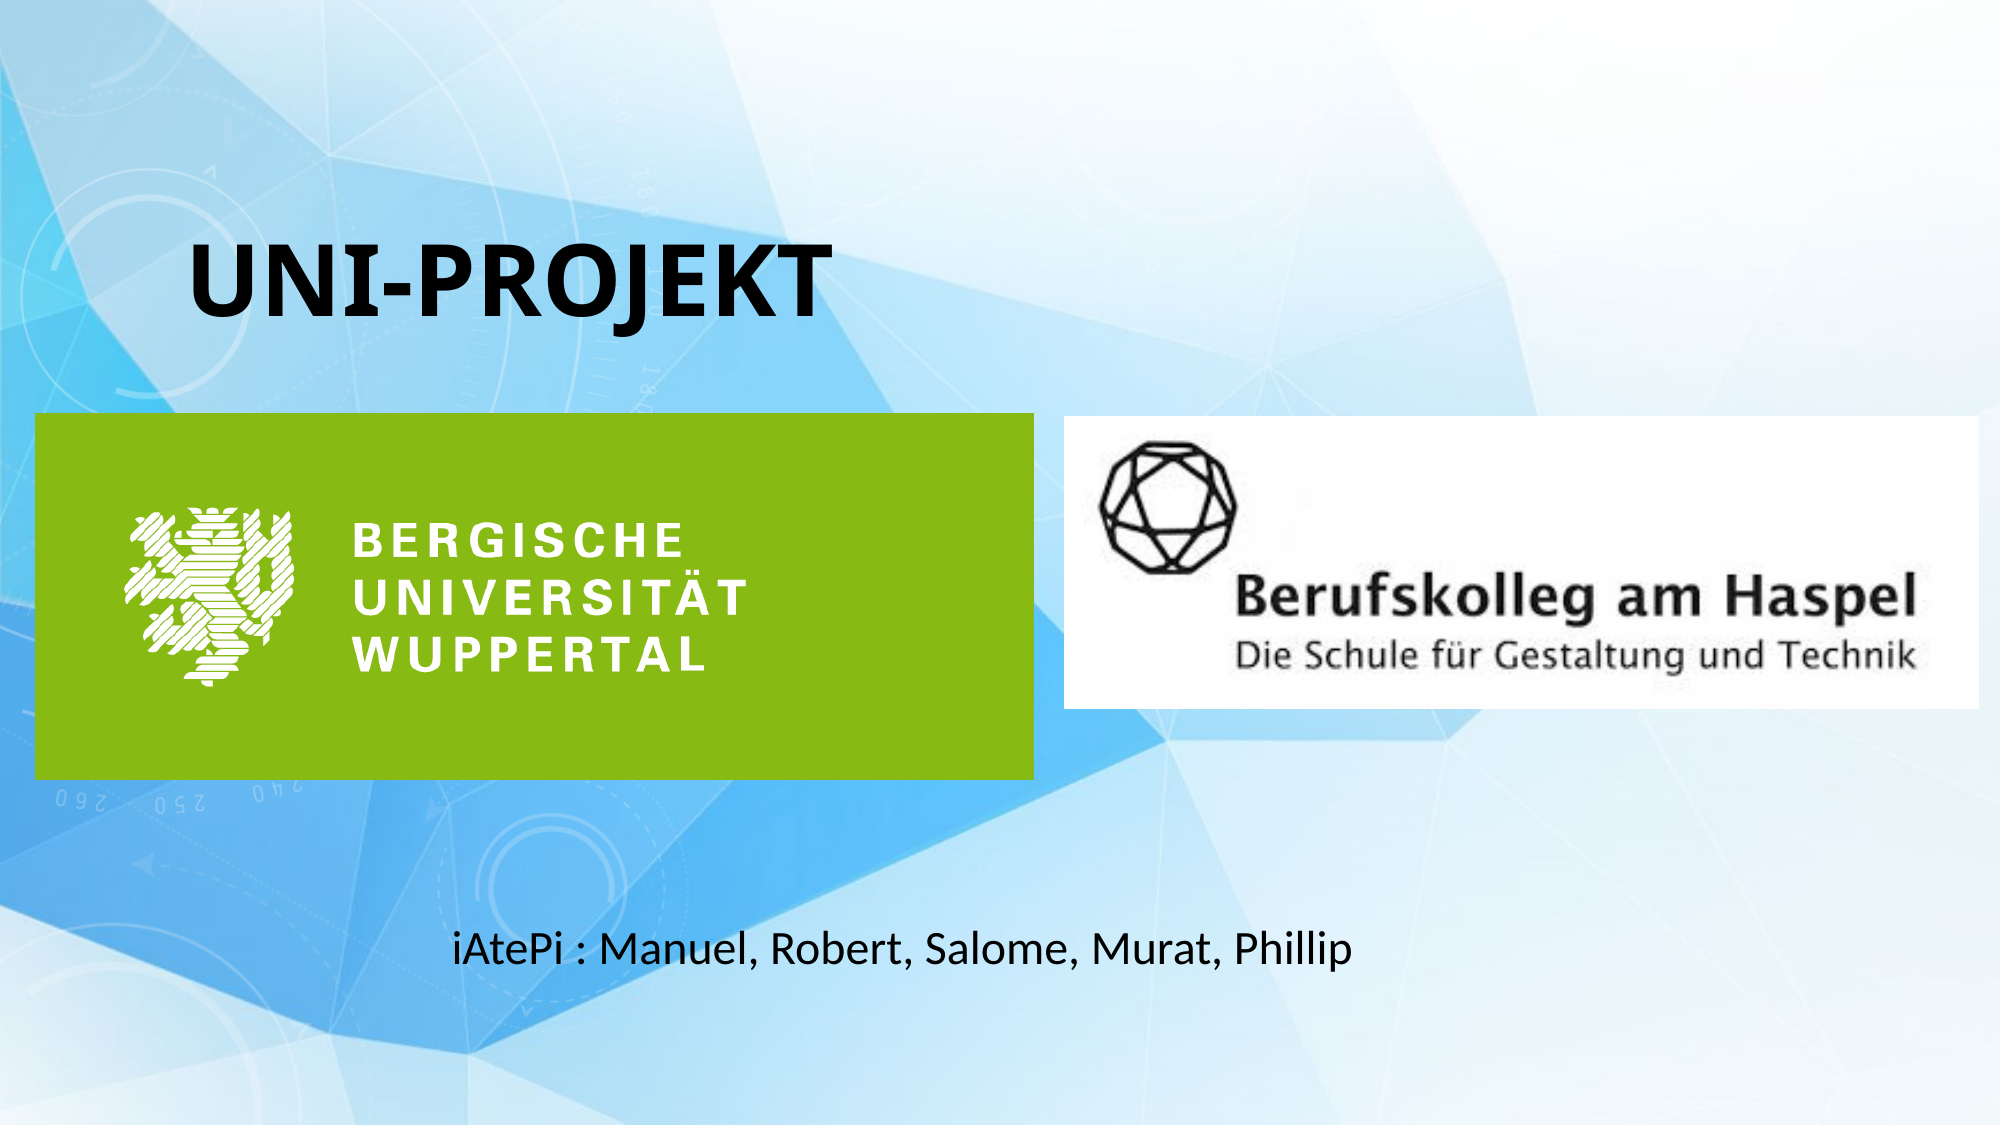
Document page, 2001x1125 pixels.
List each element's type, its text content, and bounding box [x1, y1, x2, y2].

title Uni-Projekt [170, 208, 995, 345]
picture [0, 0, 2001, 1125]
list iAtePi : Manuel, Robert, Salome, Murat, Phillip [389, 850, 1701, 1040]
